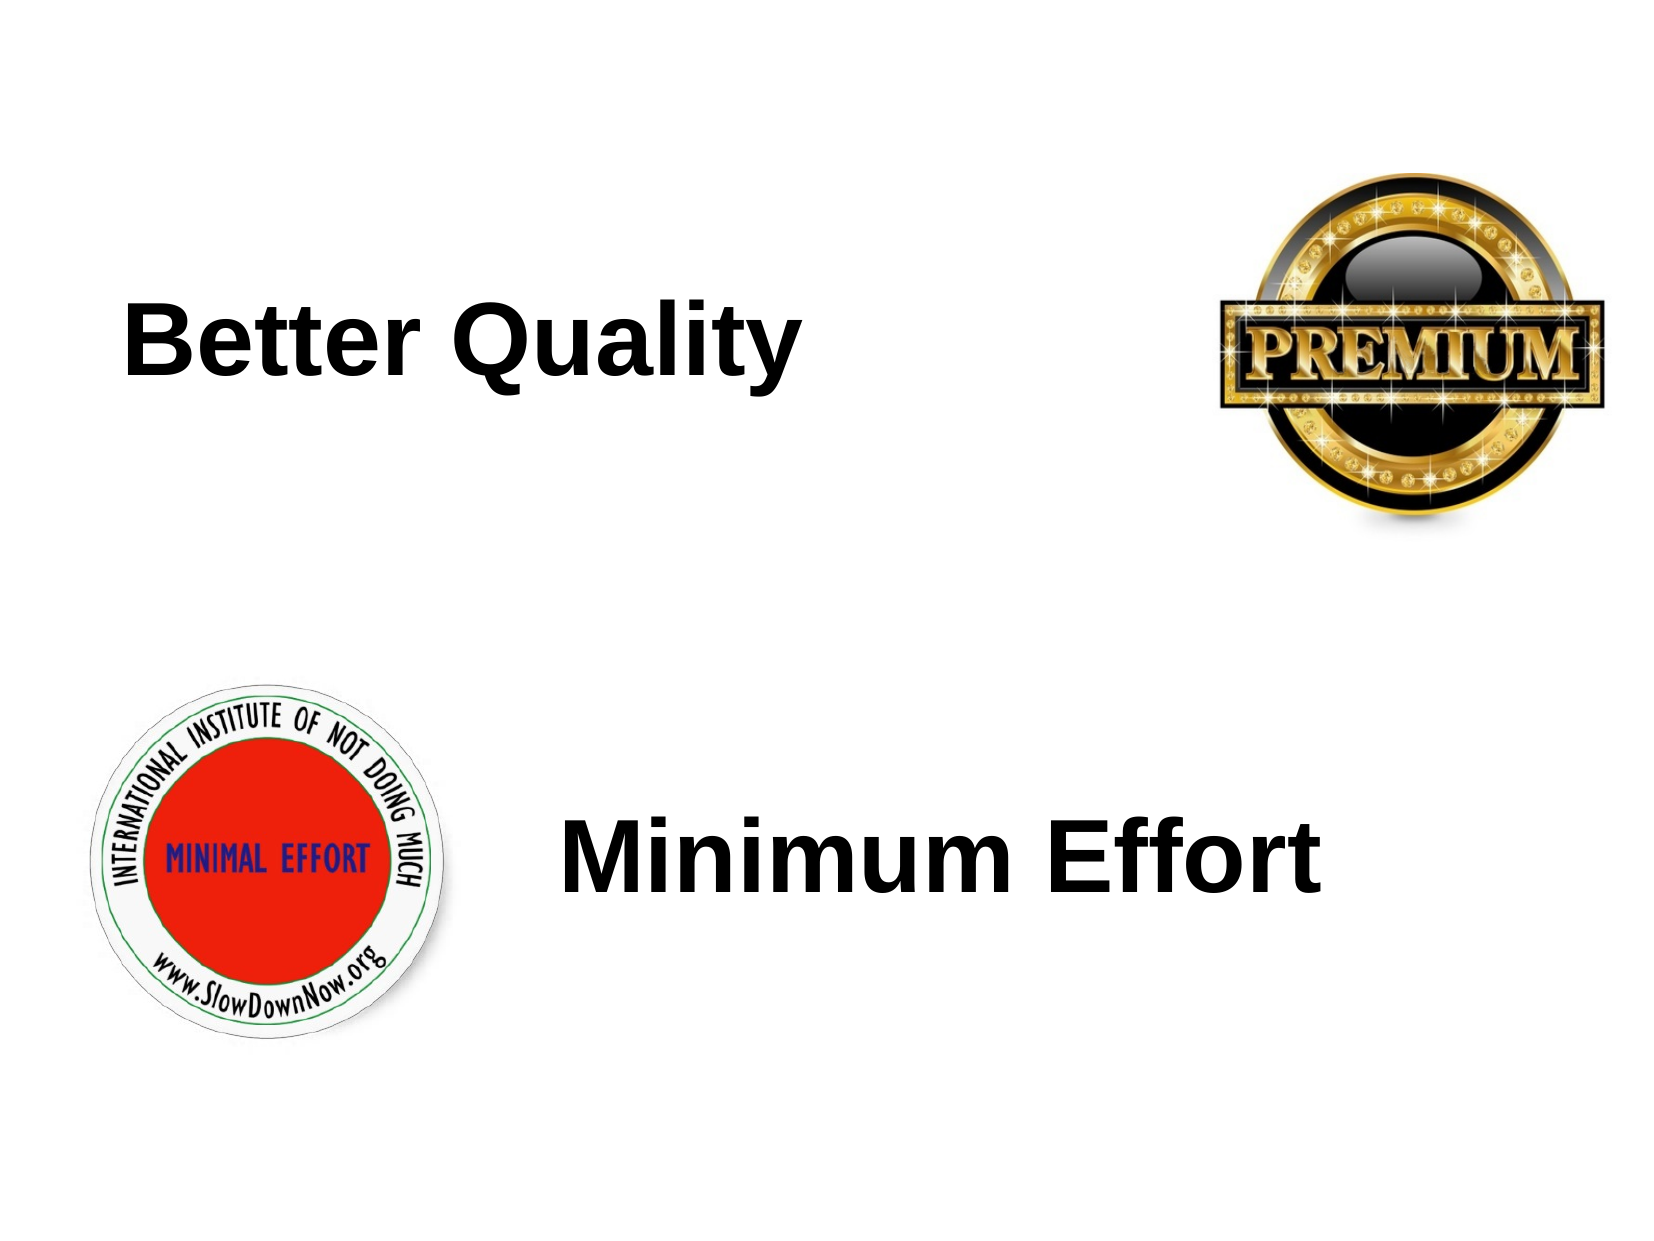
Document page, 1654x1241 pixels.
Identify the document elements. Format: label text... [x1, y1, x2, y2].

text_box Minimum Effort [543, 791, 1382, 923]
picture [1204, 173, 1619, 544]
text_box Better Quality [106, 273, 839, 406]
picture [29, 623, 505, 1099]
